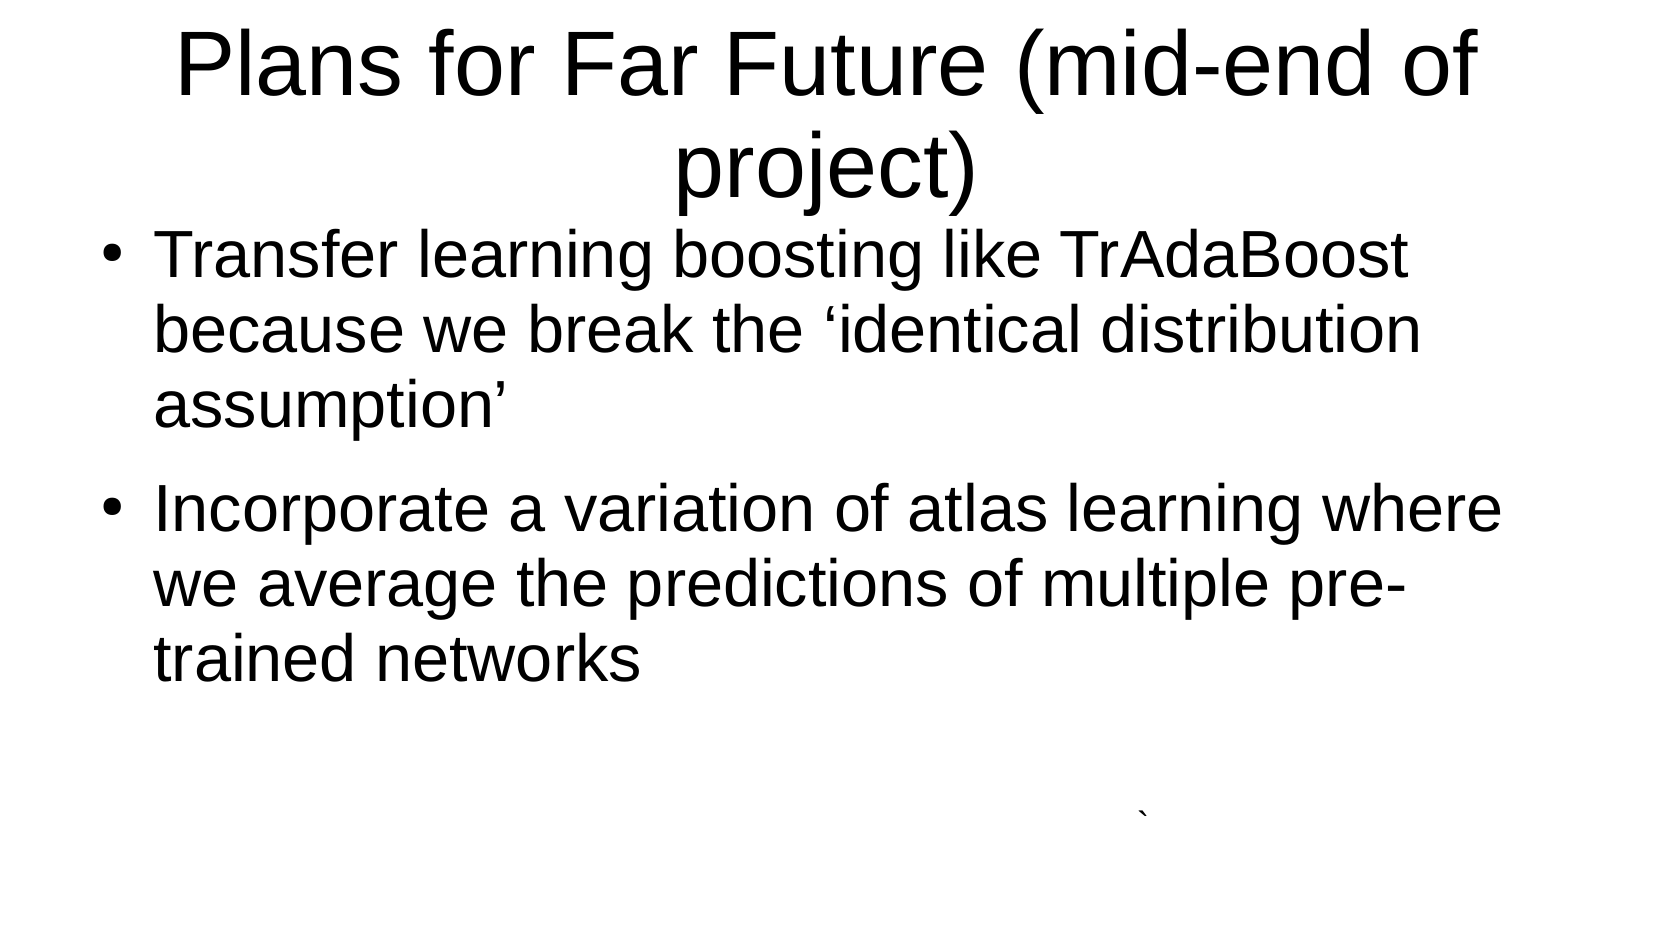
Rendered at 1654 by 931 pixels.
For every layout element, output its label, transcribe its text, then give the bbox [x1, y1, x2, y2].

list Transfer learning boosting like TrAdaBoost because we break the ‘identical distribution assumption’ Incorporate a variation of atlas learning where we average the predictions of multiple pre-trained networks [82, 217, 1571, 757]
text_box ` [1122, 797, 1165, 855]
title Plans for Far Future (mid-end of project) [82, 12, 1571, 217]
